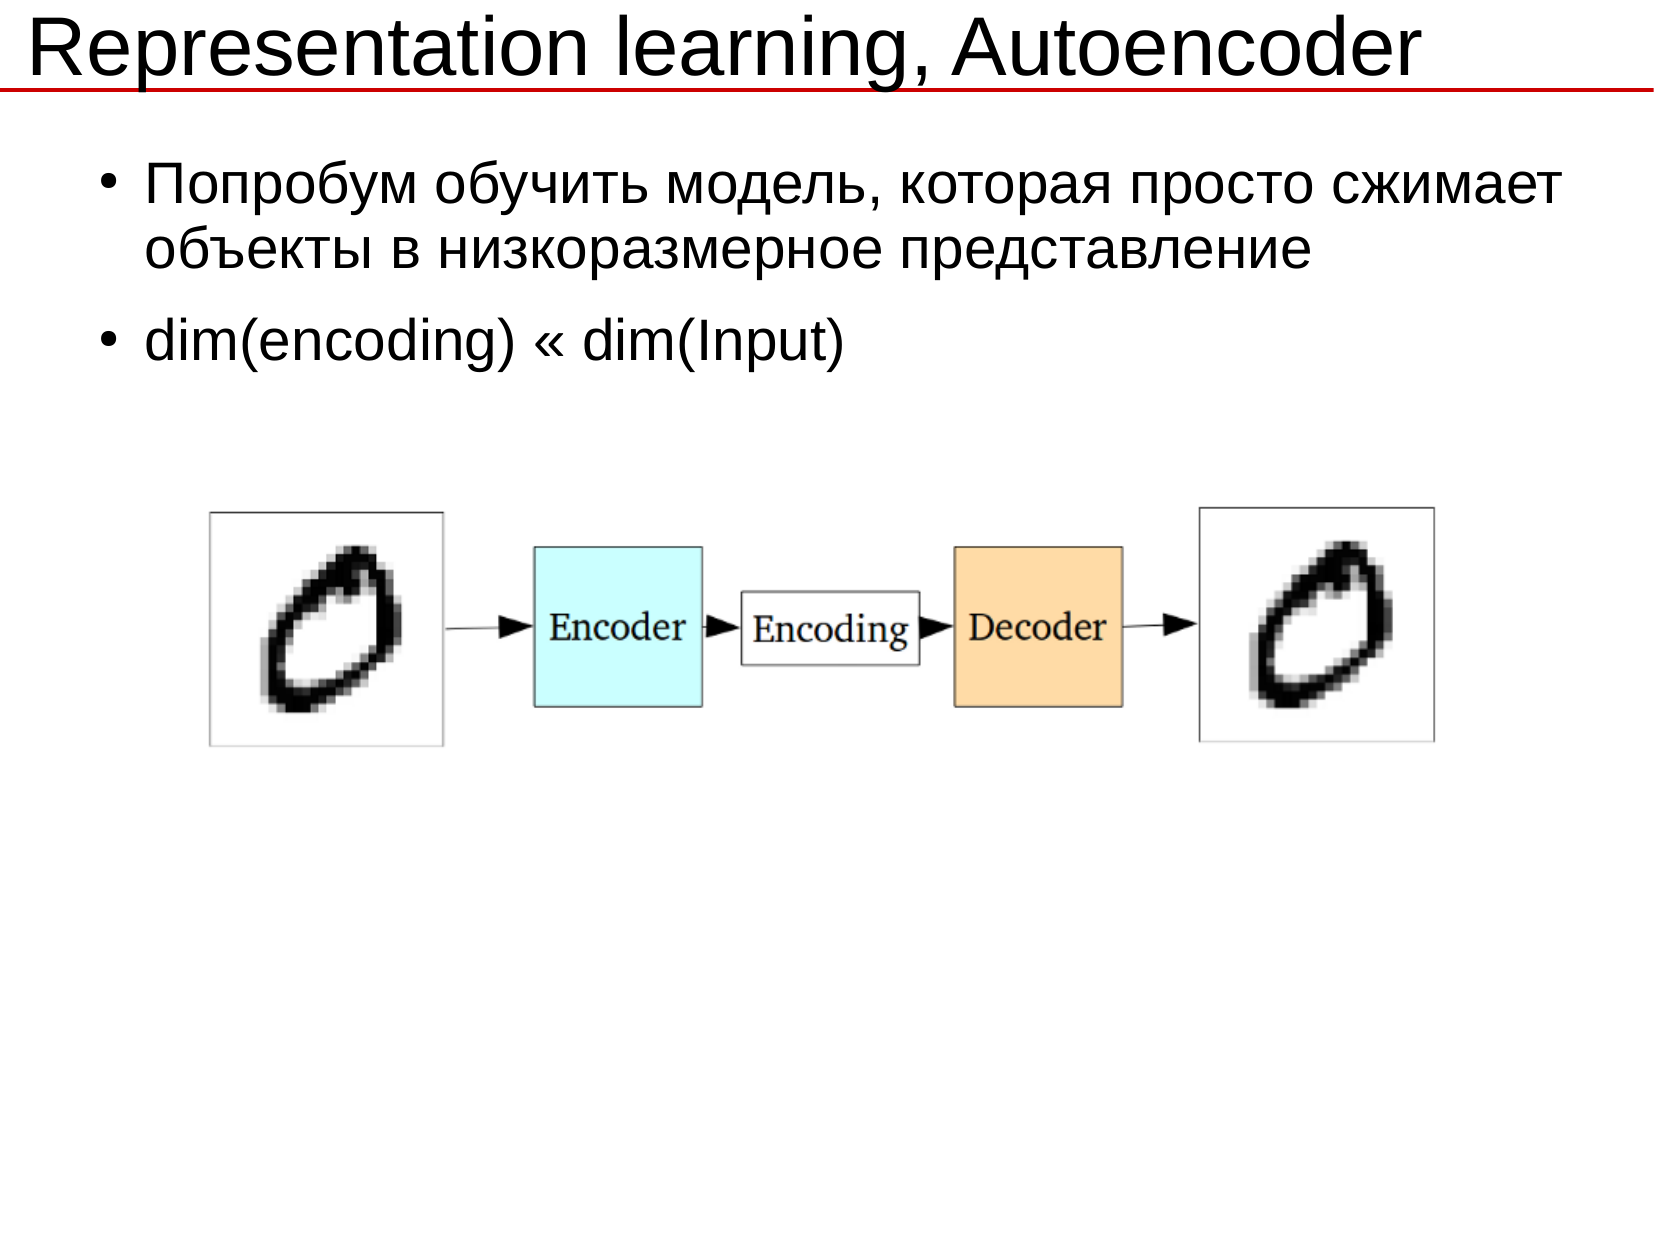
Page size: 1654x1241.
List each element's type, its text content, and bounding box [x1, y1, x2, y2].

title Representation learning, Autoencoder [26, 0, 1471, 94]
list Попробум обучить модель, которая просто сжимает объекты в низкоразмерное представление dim(encoding) « dim(Input) [82, 150, 1571, 406]
picture [203, 465, 1454, 777]
